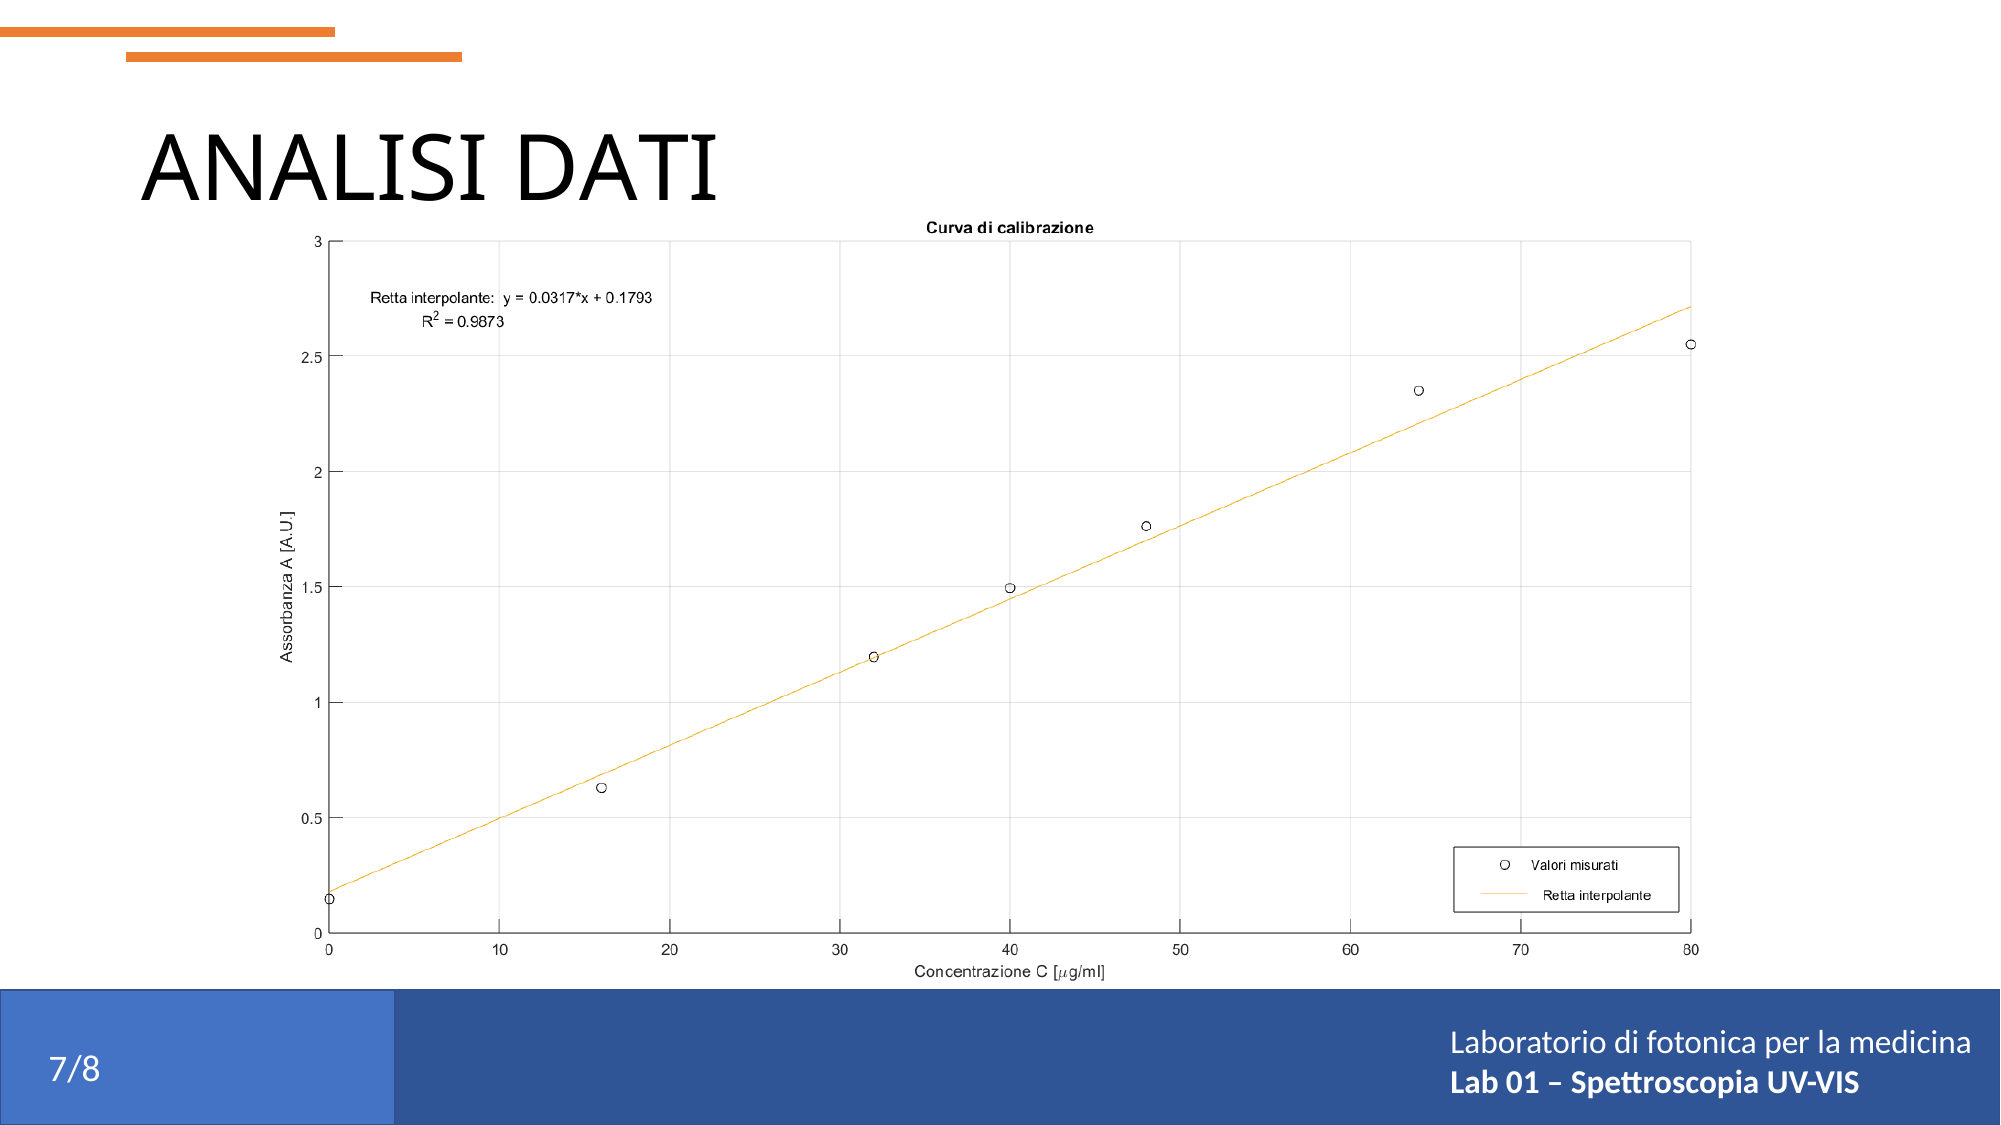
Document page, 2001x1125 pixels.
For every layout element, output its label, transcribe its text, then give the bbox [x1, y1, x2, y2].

picture [100, 178, 1857, 990]
text_box ANALISI DATI [126, 101, 1654, 228]
text_box Laboratorio di fotonica per la medicina Lab 01 – Spettroscopia UV-VIS [1435, 1012, 2000, 1125]
text_box 7/8 [33, 1036, 168, 1097]
text_box [0, 990, 2000, 1125]
text_box [0, 28, 334, 36]
text_box [127, 53, 461, 61]
